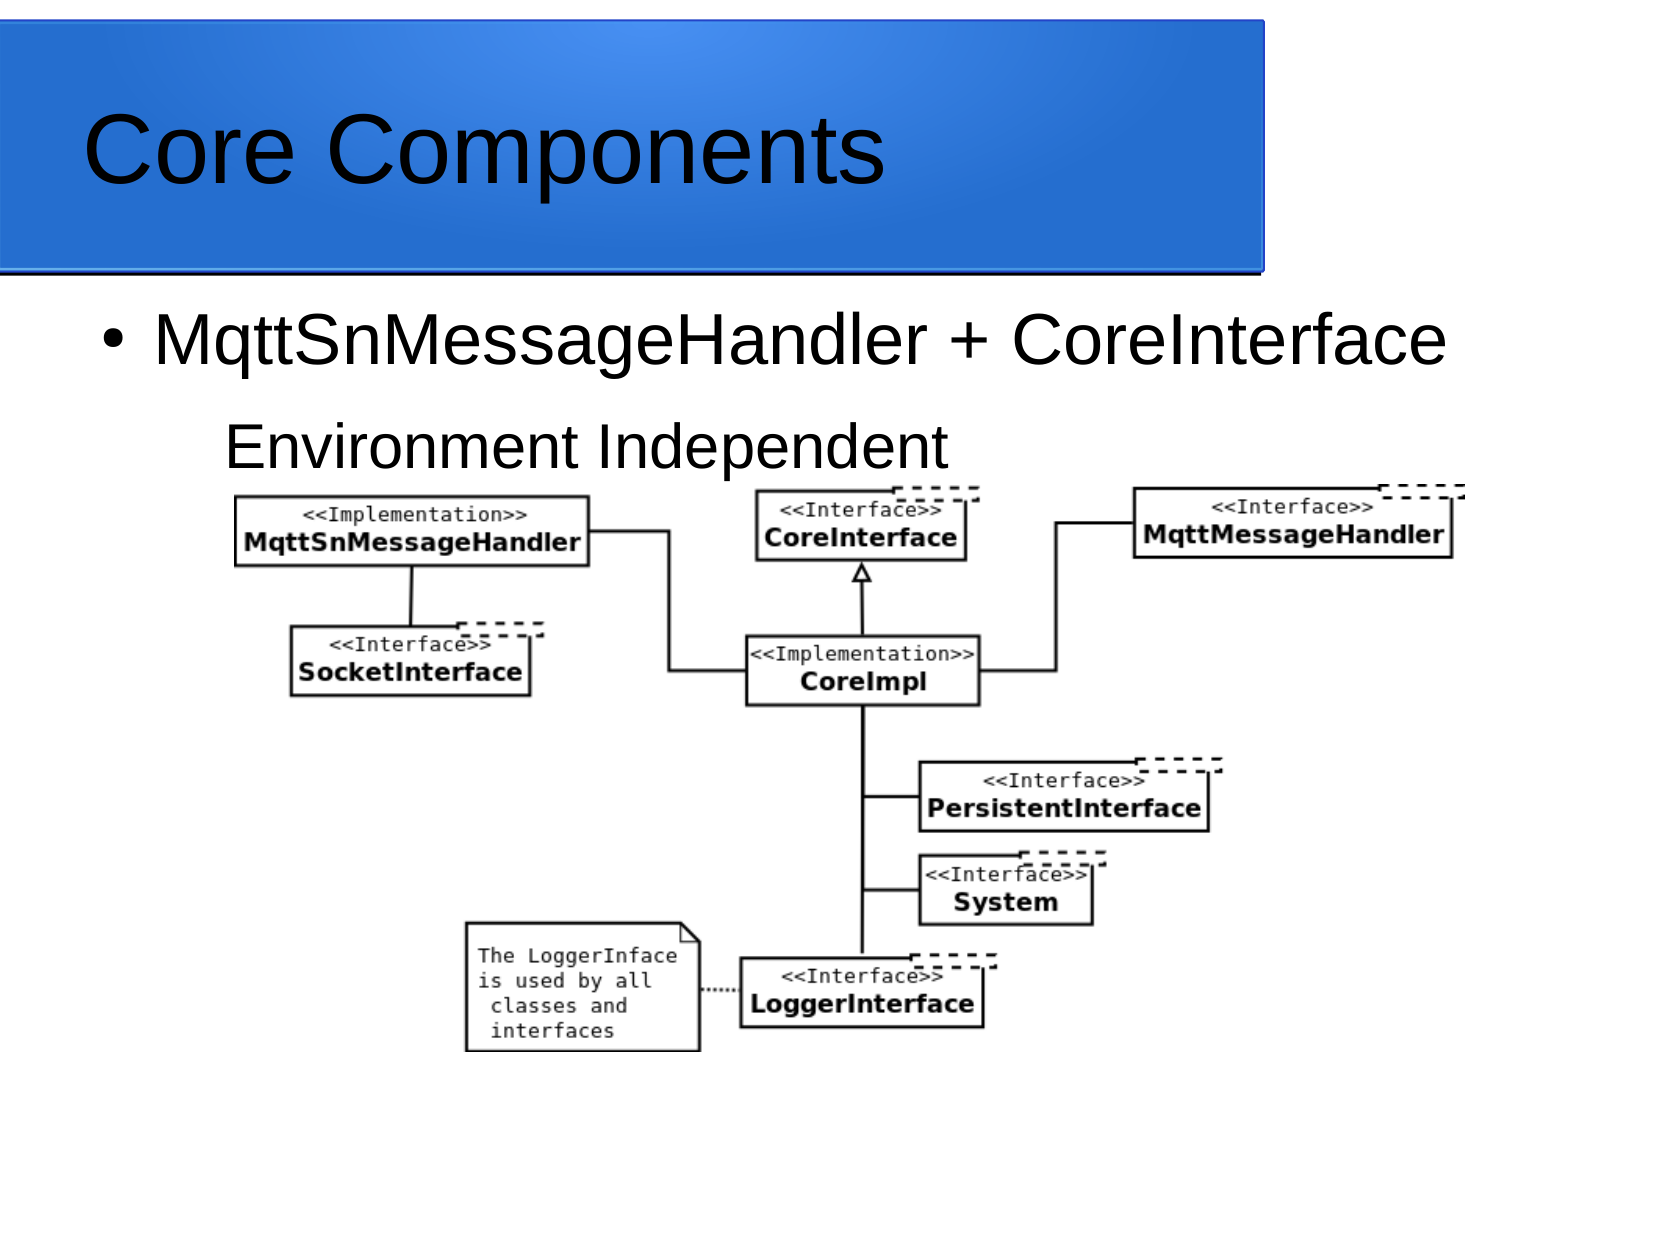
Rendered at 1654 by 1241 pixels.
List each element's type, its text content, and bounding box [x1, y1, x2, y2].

picture [234, 484, 1465, 1052]
list MqttSnMessageHandler + CoreInterface Environment Independent [82, 299, 1571, 1019]
title Core Components [82, 47, 1235, 252]
